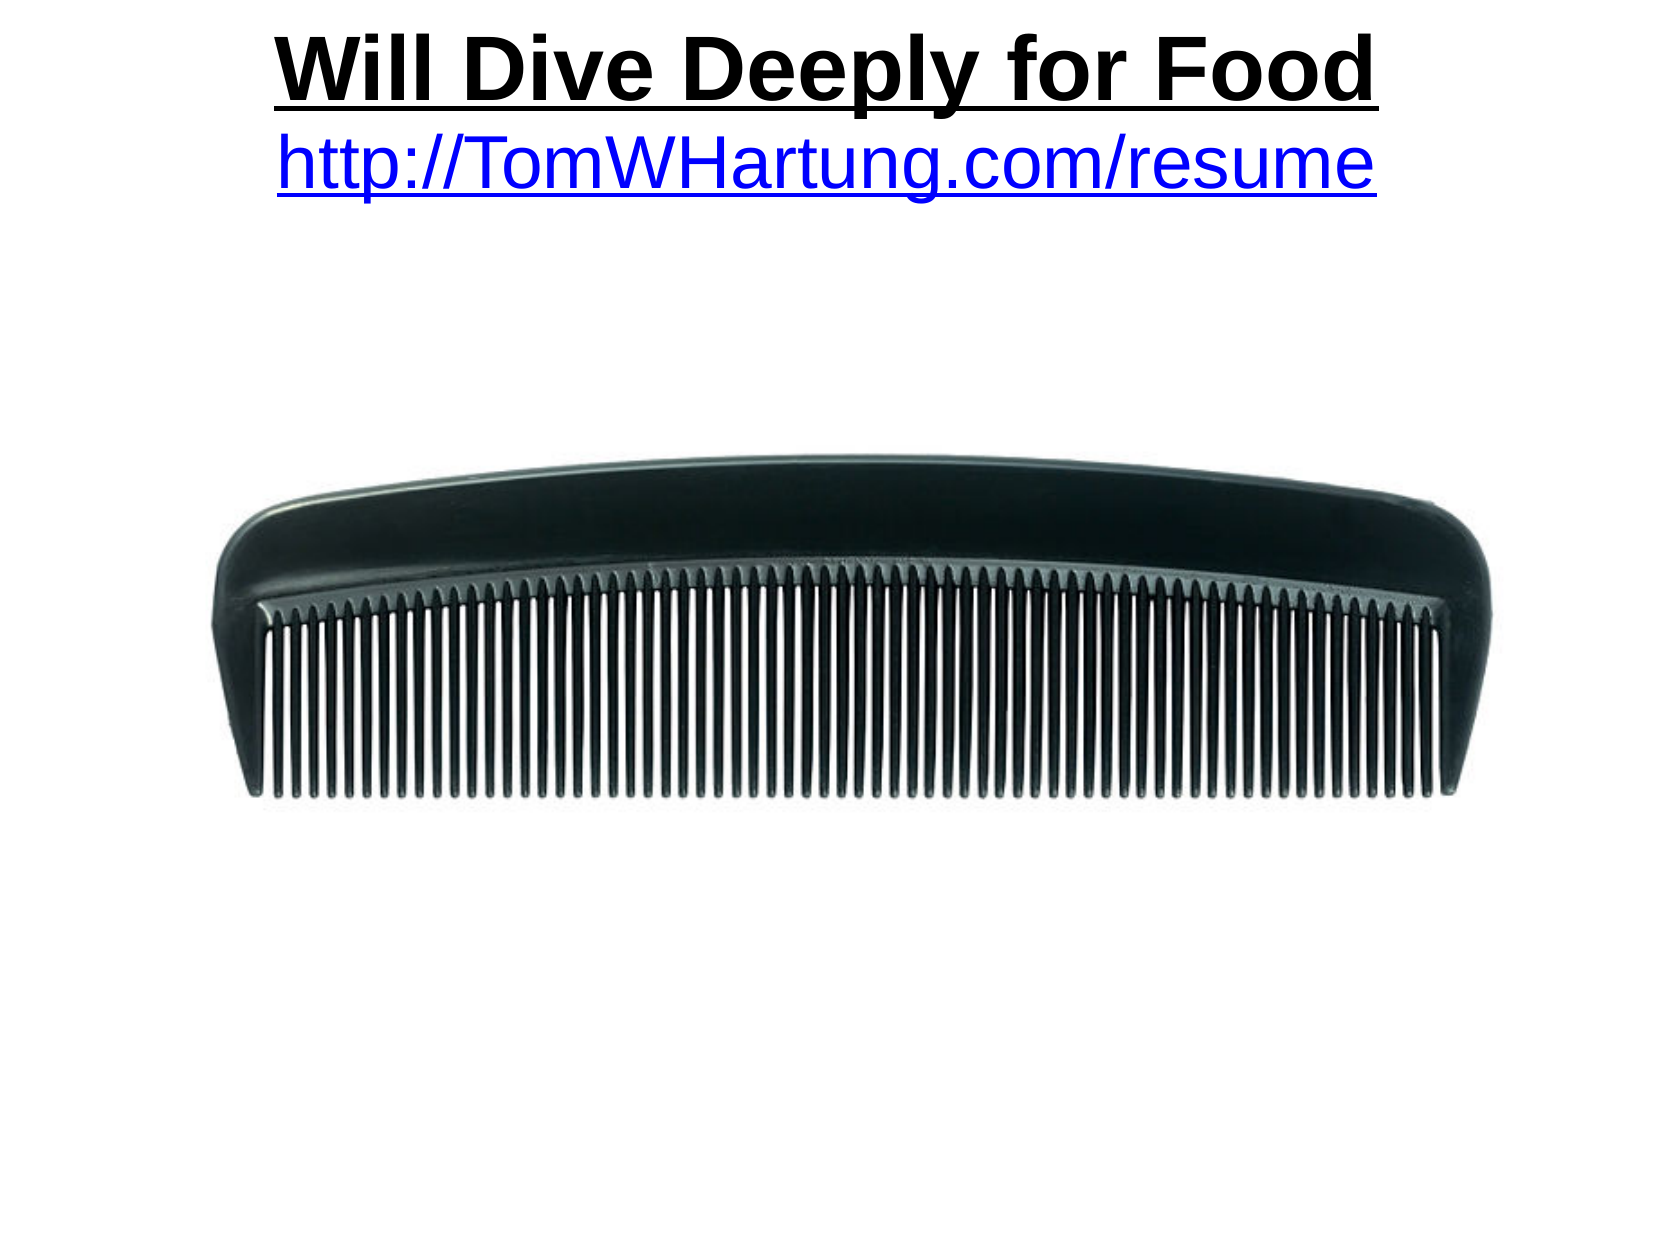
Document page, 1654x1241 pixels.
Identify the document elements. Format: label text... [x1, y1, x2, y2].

title Will Dive Deeply for Food http://TomWHartung.com/resume [82, 17, 1571, 289]
picture [134, 135, 1576, 1096]
